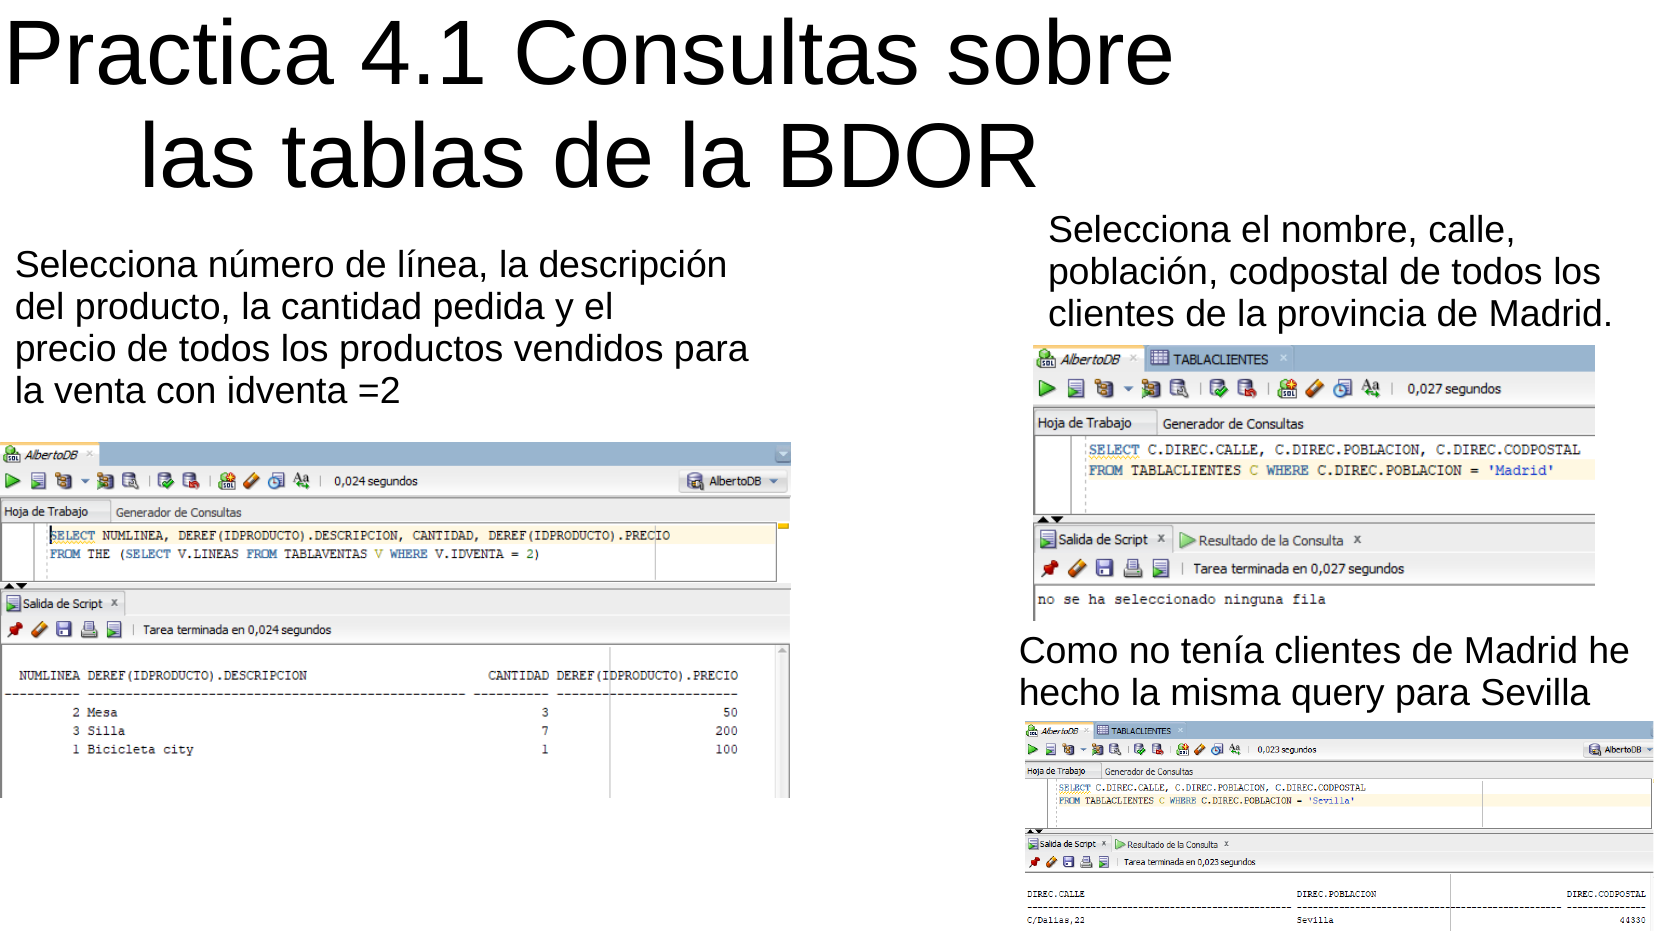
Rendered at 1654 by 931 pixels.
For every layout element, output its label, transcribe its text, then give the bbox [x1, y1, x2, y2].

title Practica 4.1 Consultas sobre las tablas de la BDOR [0, 1, 1182, 207]
picture [0, 442, 791, 798]
picture [1033, 346, 1595, 621]
text_box Selecciona número de línea, la descripción del producto, la cantidad pedida y el precio de todos los productos vendidos para la venta con idventa =2 [0, 236, 798, 419]
picture [1025, 722, 1654, 931]
text_box Selecciona el nombre, calle, población, codpostal de todos los clientes de la provincia de Madrid. [1033, 201, 1654, 346]
text_box Como no tenía clientes de Madrid he hecho la misma query para Sevilla [1003, 622, 1654, 722]
